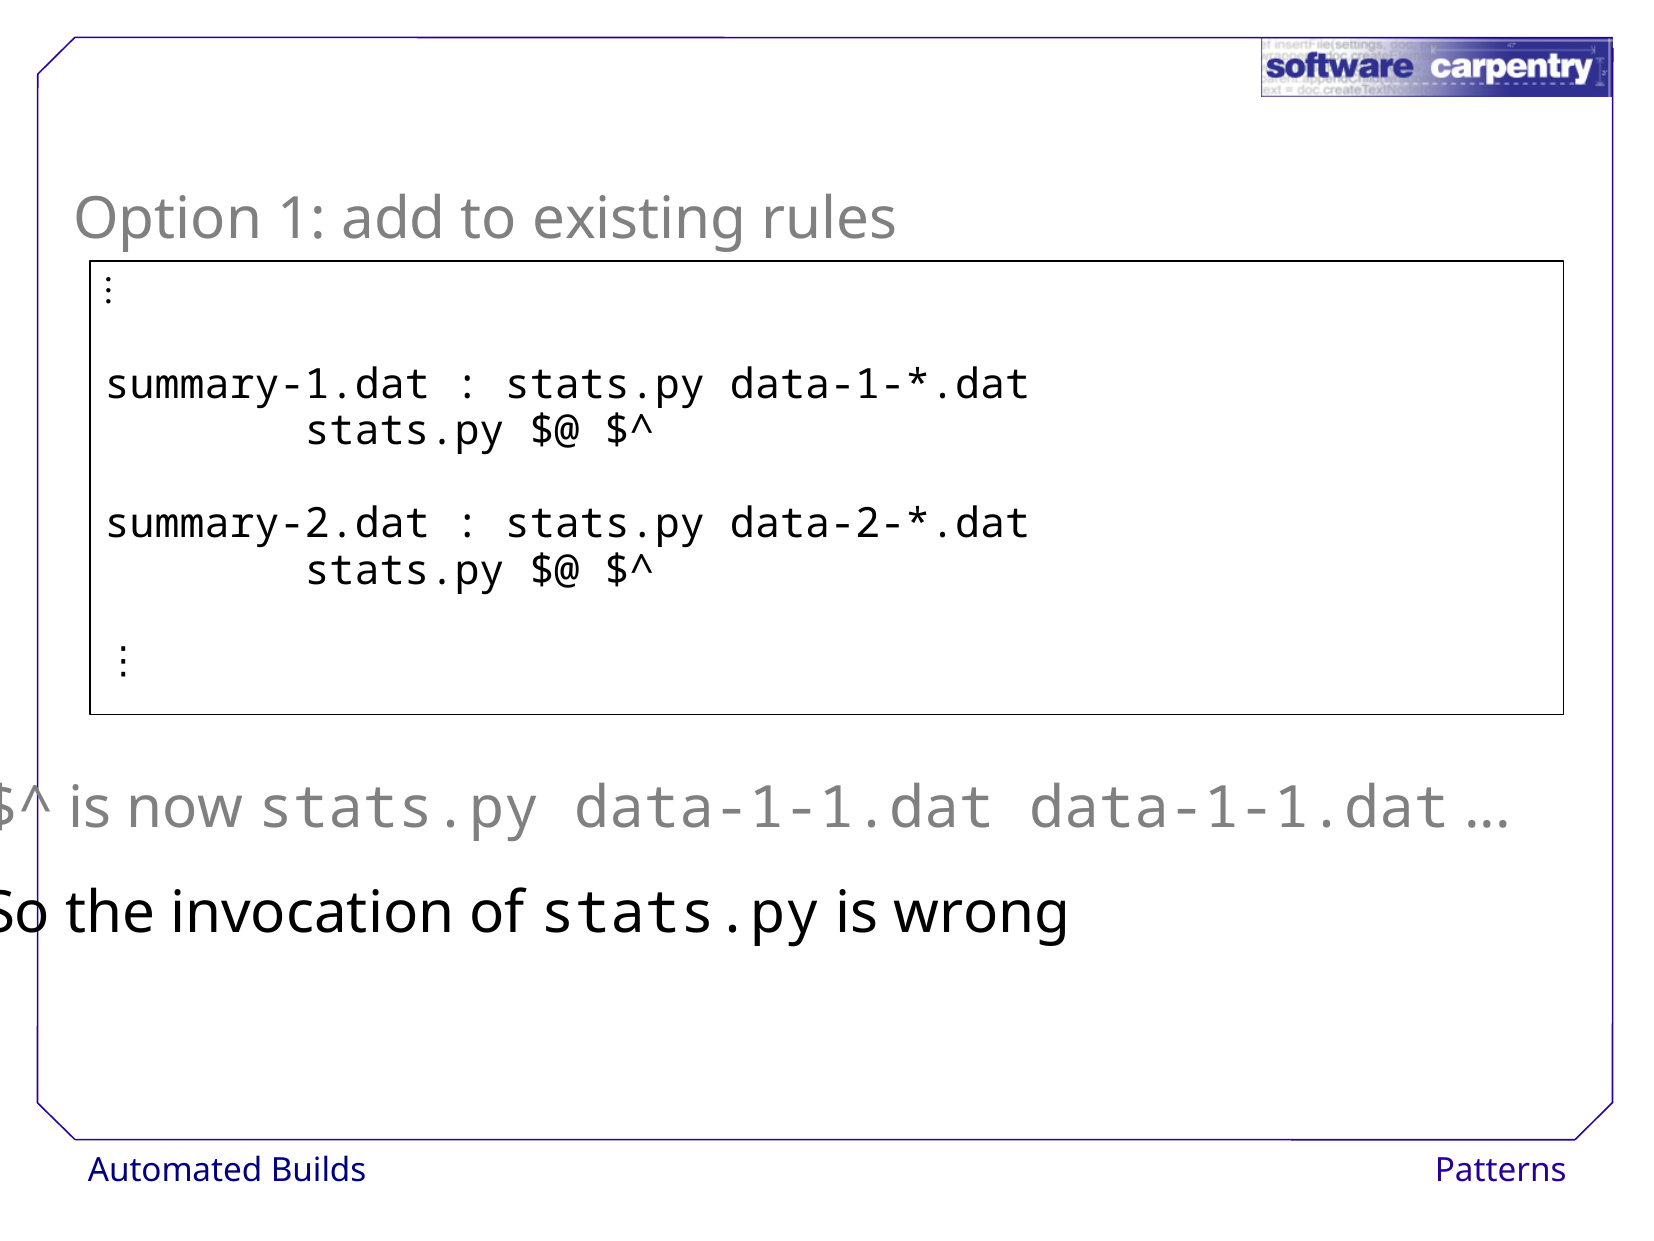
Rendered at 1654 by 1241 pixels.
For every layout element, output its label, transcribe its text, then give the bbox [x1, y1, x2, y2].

text_box $^ is now stats.py data-1-1.dat data-1-1.dat ... So the invocation of stats.py is wrong [0, 726, 1654, 952]
text_box Option 1: add to existing rules [58, 138, 1063, 259]
text_box ⋮ summary-1.dat : stats.py data-1-*.dat stats.py $@ $^ summary-2.dat : stats.py data-2-*.dat stats.py $@ $^ ⋮ [89, 260, 1564, 715]
picture [1261, 39, 1613, 97]
